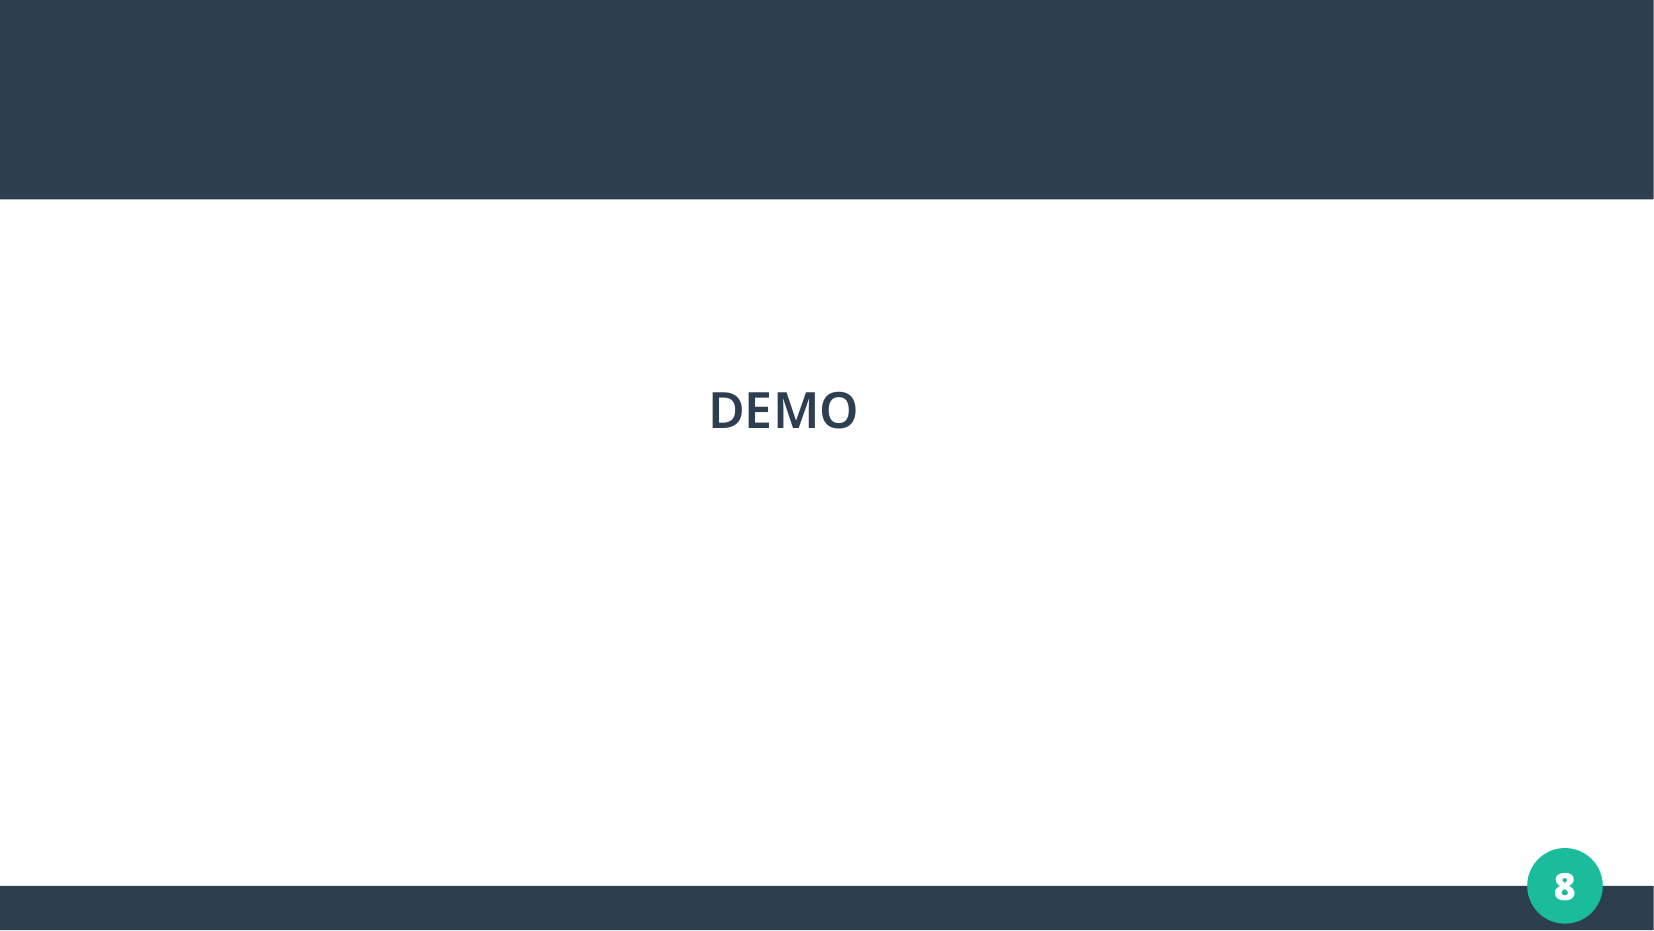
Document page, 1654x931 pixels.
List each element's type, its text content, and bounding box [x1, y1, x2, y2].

list DEMO [637, 375, 938, 451]
